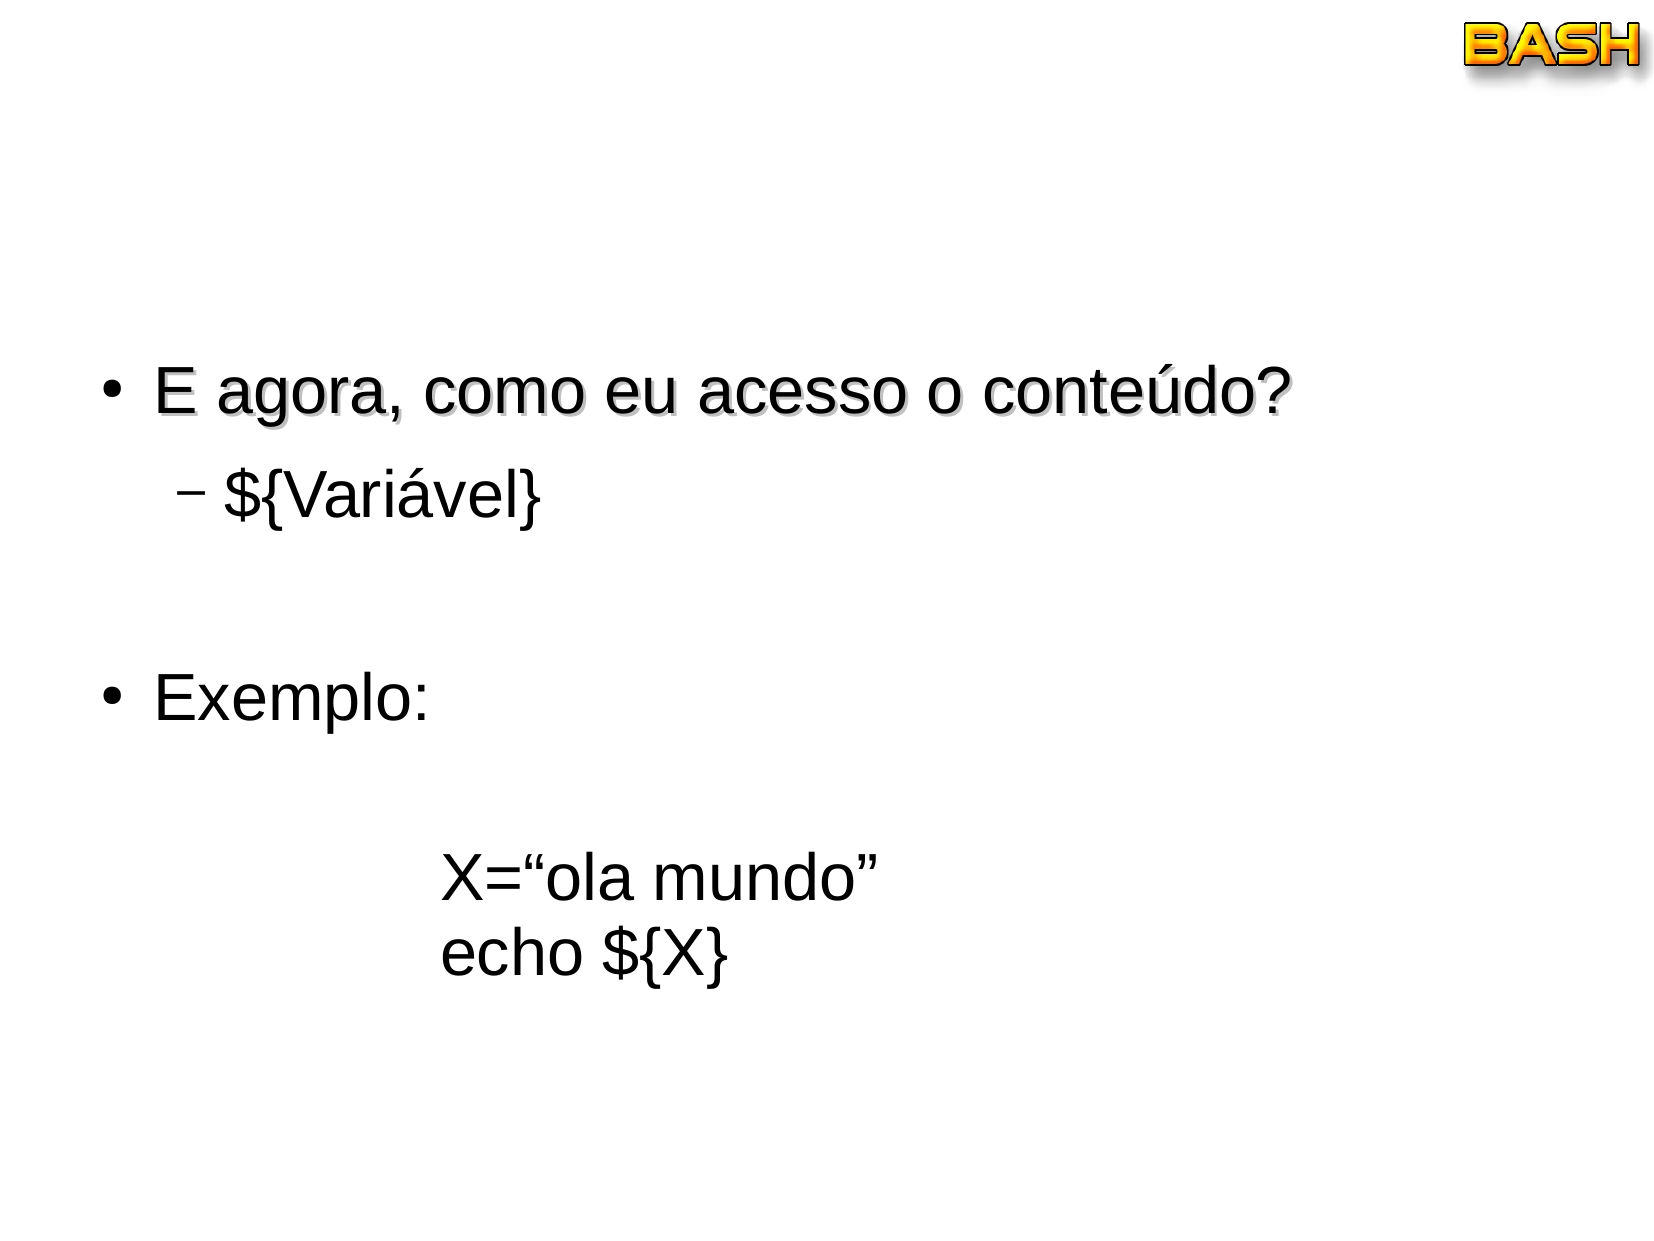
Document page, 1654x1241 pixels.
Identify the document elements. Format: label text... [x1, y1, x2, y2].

picture [1450, 0, 1654, 96]
list E agora, como eu acesso o conteúdo? ${Variável} Exemplo: [82, 248, 1571, 735]
title X=“ola mundo” echo ${X} [440, 839, 1214, 1065]
